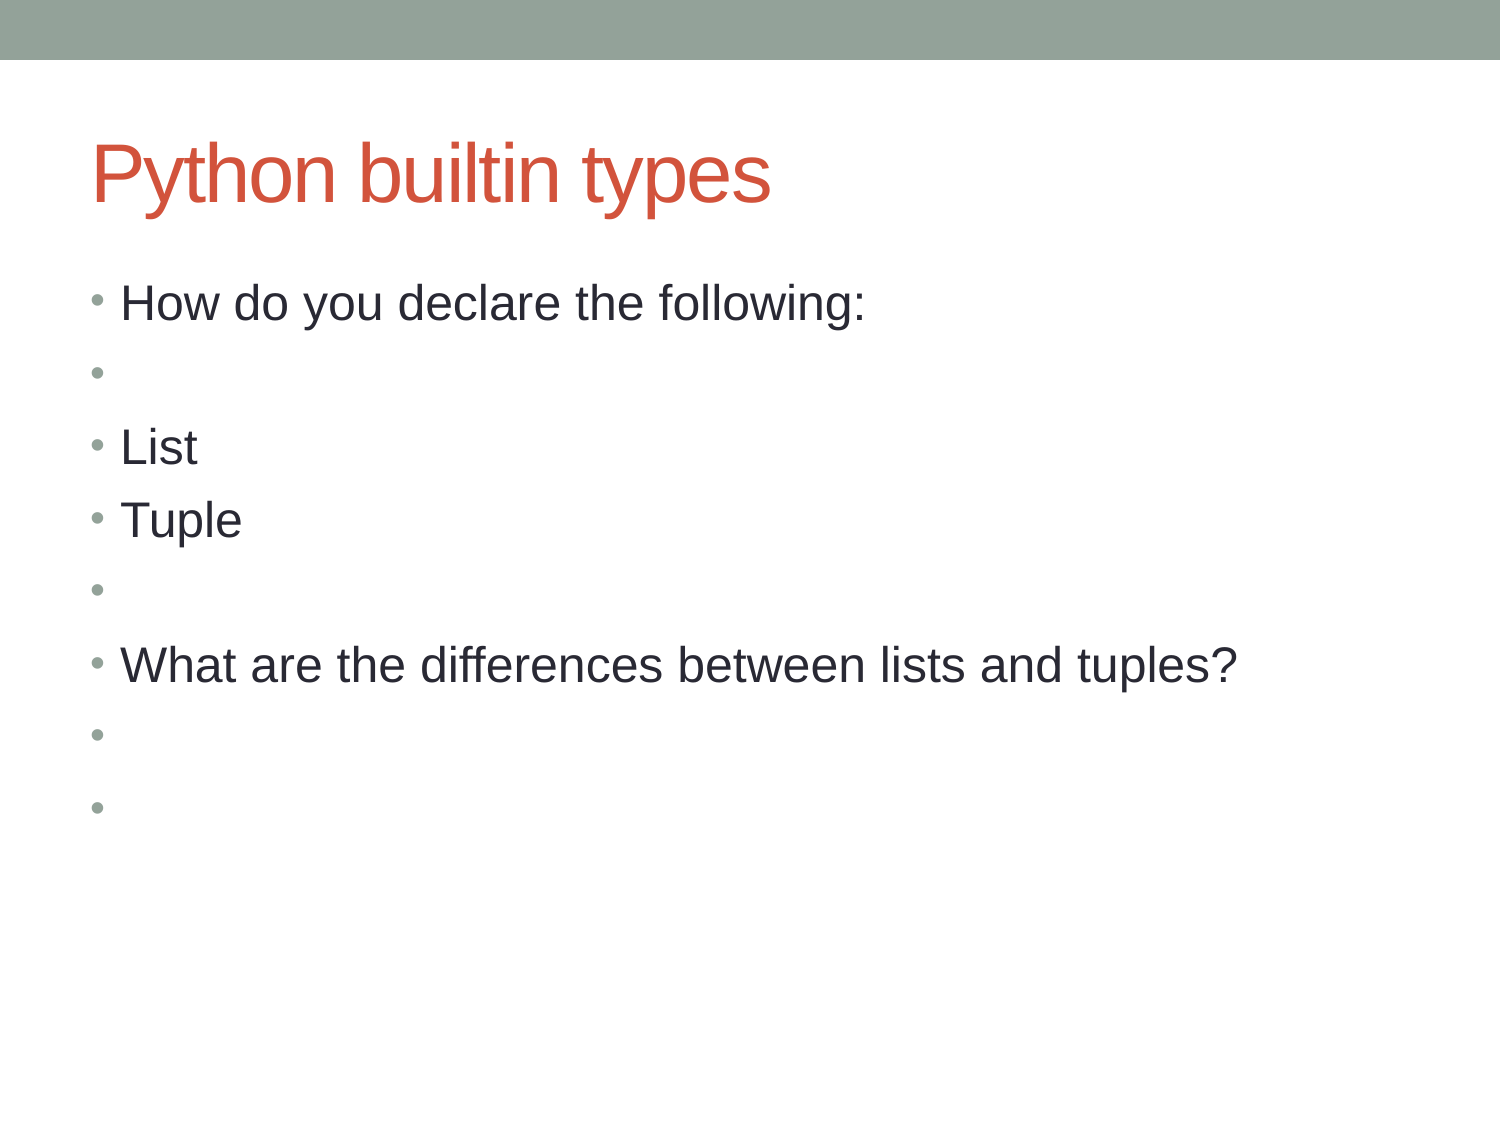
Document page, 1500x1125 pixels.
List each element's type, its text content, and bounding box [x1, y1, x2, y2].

title Python builtin types [75, 87, 1426, 251]
list How do you declare the following: List Tuple What are the differences between lists and tuples? [75, 262, 1426, 1063]
